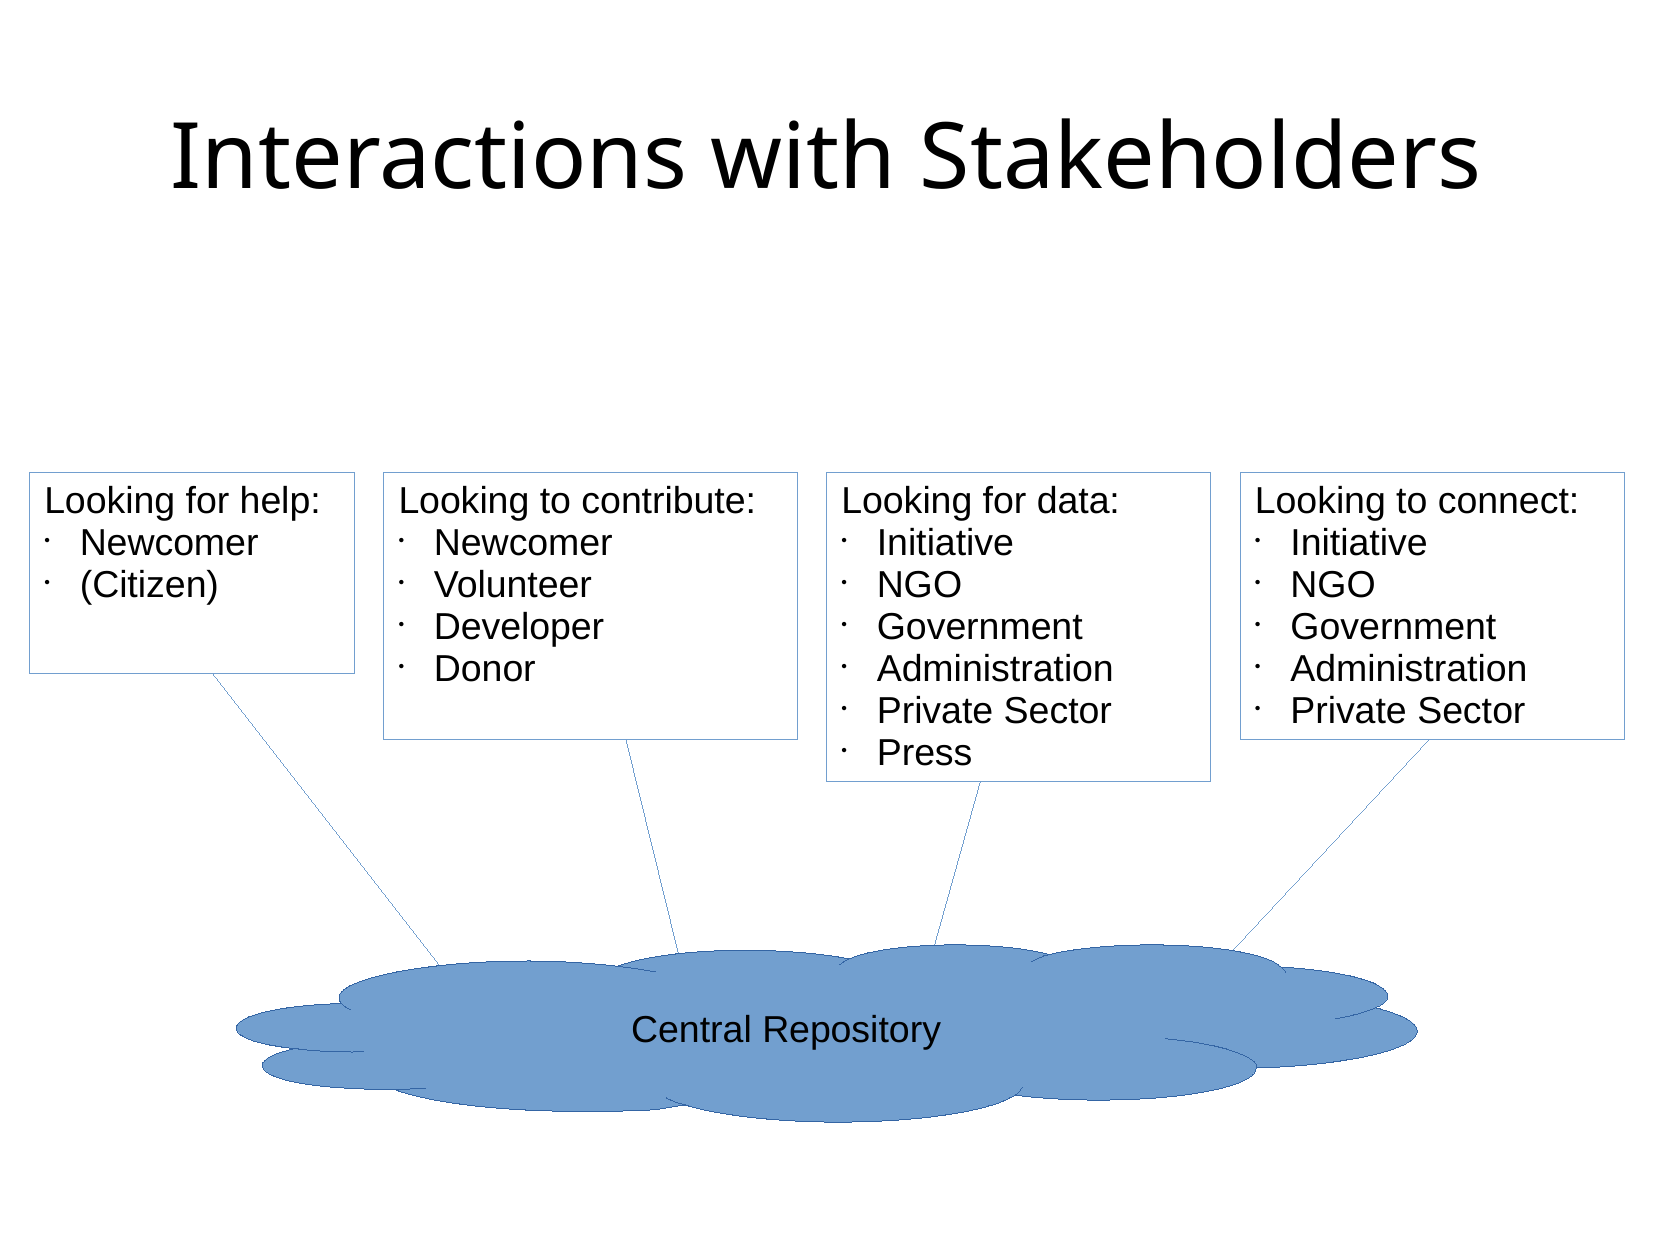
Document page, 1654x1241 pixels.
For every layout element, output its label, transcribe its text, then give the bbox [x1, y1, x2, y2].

text_box Looking for help: Newcomer (Citizen) [29, 472, 355, 674]
title Interactions with Stakeholders [82, 49, 1571, 257]
text_box Looking to connect: Initiative NGO Government Administration Private Sector [1240, 472, 1625, 740]
text_box Central Repository [236, 944, 1418, 1123]
text_box Looking to contribute: Newcomer Volunteer Developer Donor [383, 472, 798, 740]
text_box Looking for data: Initiative NGO Government Administration Private Sector Press [826, 472, 1211, 782]
